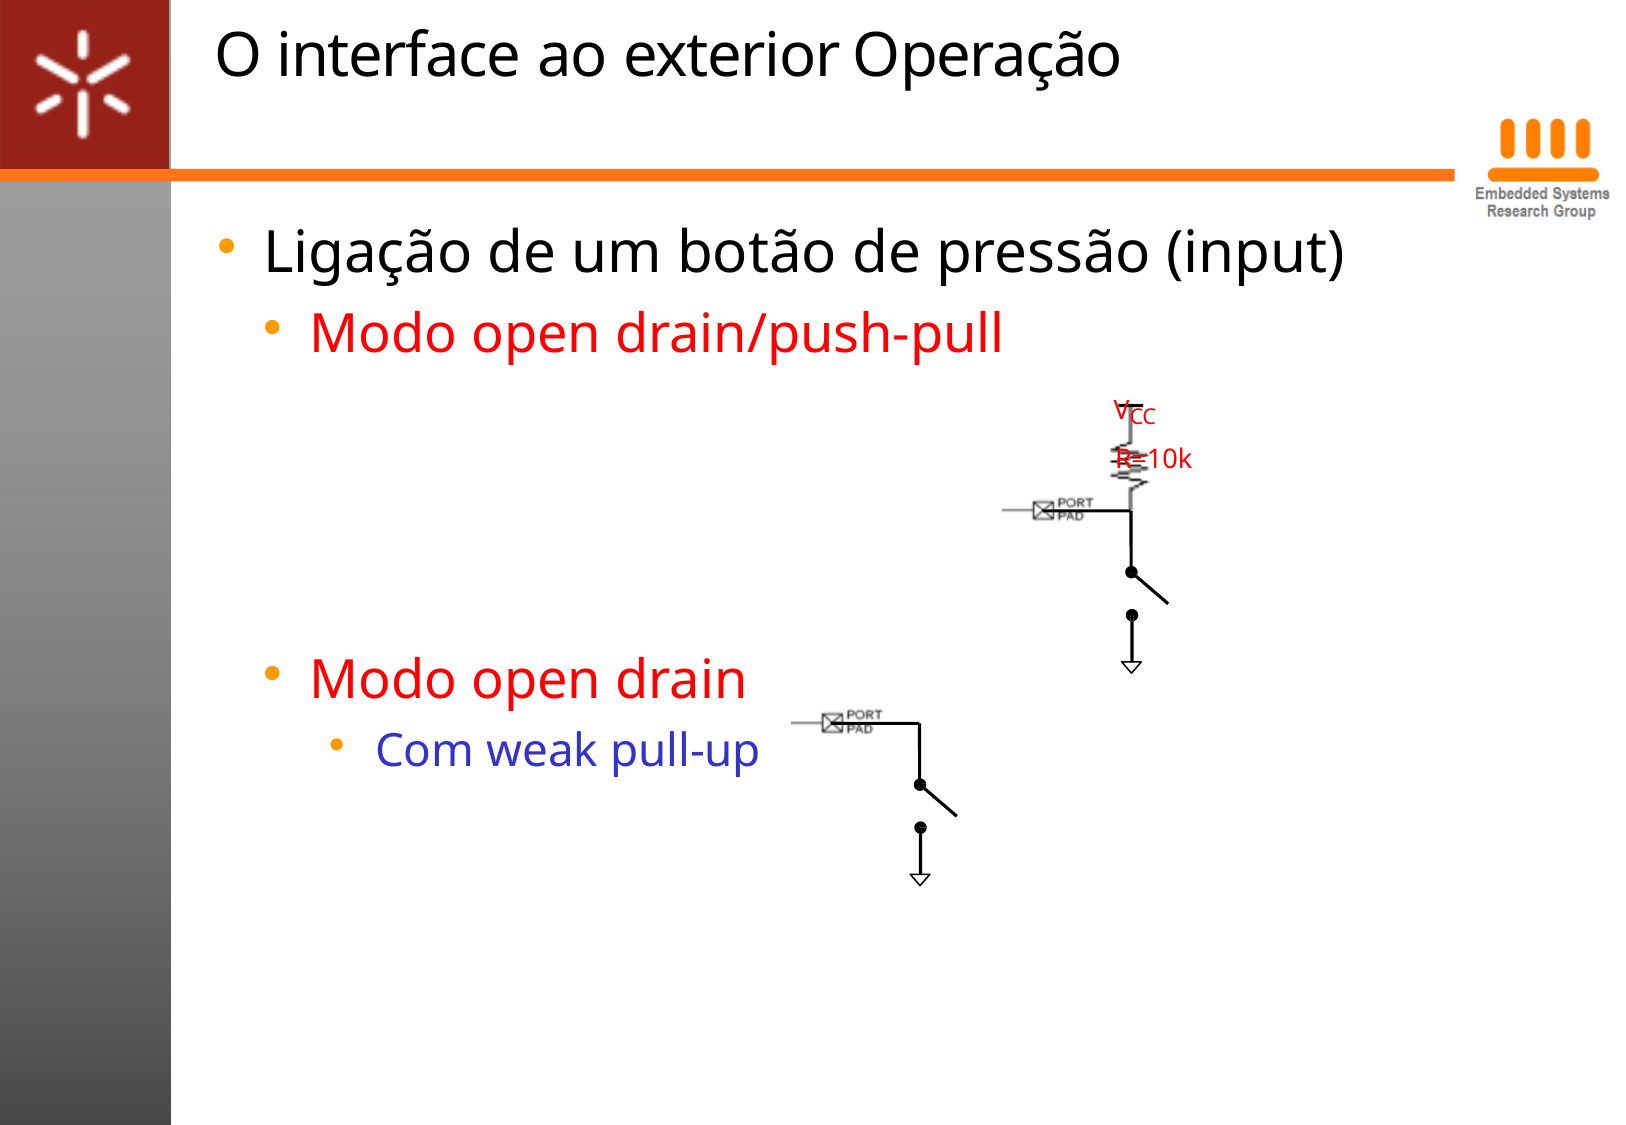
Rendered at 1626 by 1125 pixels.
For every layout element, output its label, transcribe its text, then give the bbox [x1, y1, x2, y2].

text_box [914, 821, 927, 873]
text_box Ligação de um botão de pressão (input) Modo open drain/push-pull VCC R=10k Modo open drain Com weak pull-up [208, 196, 1450, 776]
picture [1475, 118, 1610, 220]
picture [0, 182, 171, 1125]
text_box [913, 778, 958, 818]
picture [0, 0, 171, 169]
picture [791, 708, 883, 735]
title O interface ao exterior Operação [212, 11, 1193, 196]
